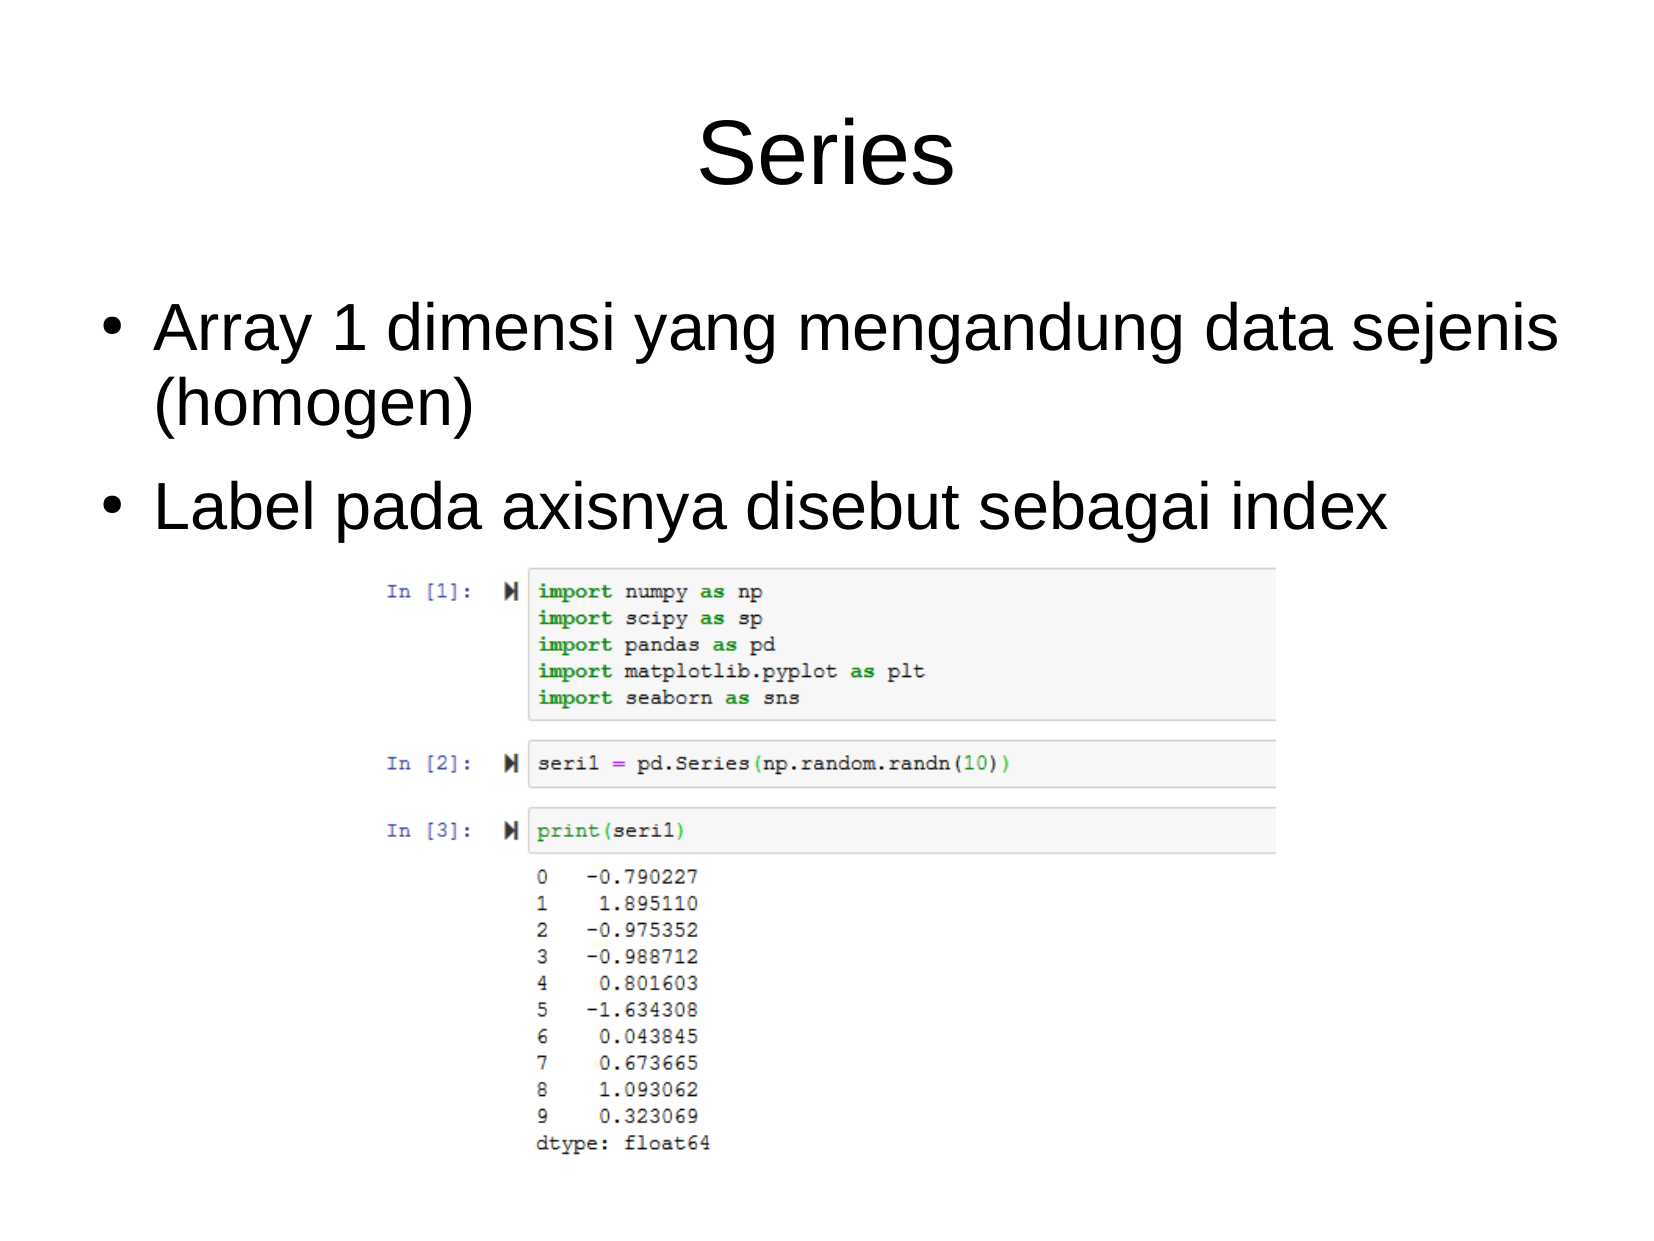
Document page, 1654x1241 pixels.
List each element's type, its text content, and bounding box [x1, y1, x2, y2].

picture [364, 554, 1276, 1171]
title Series [82, 49, 1571, 257]
list Array 1 dimensi yang mengandung data sejenis (homogen) Label pada axisnya disebut sebagai index [82, 290, 1571, 1010]
